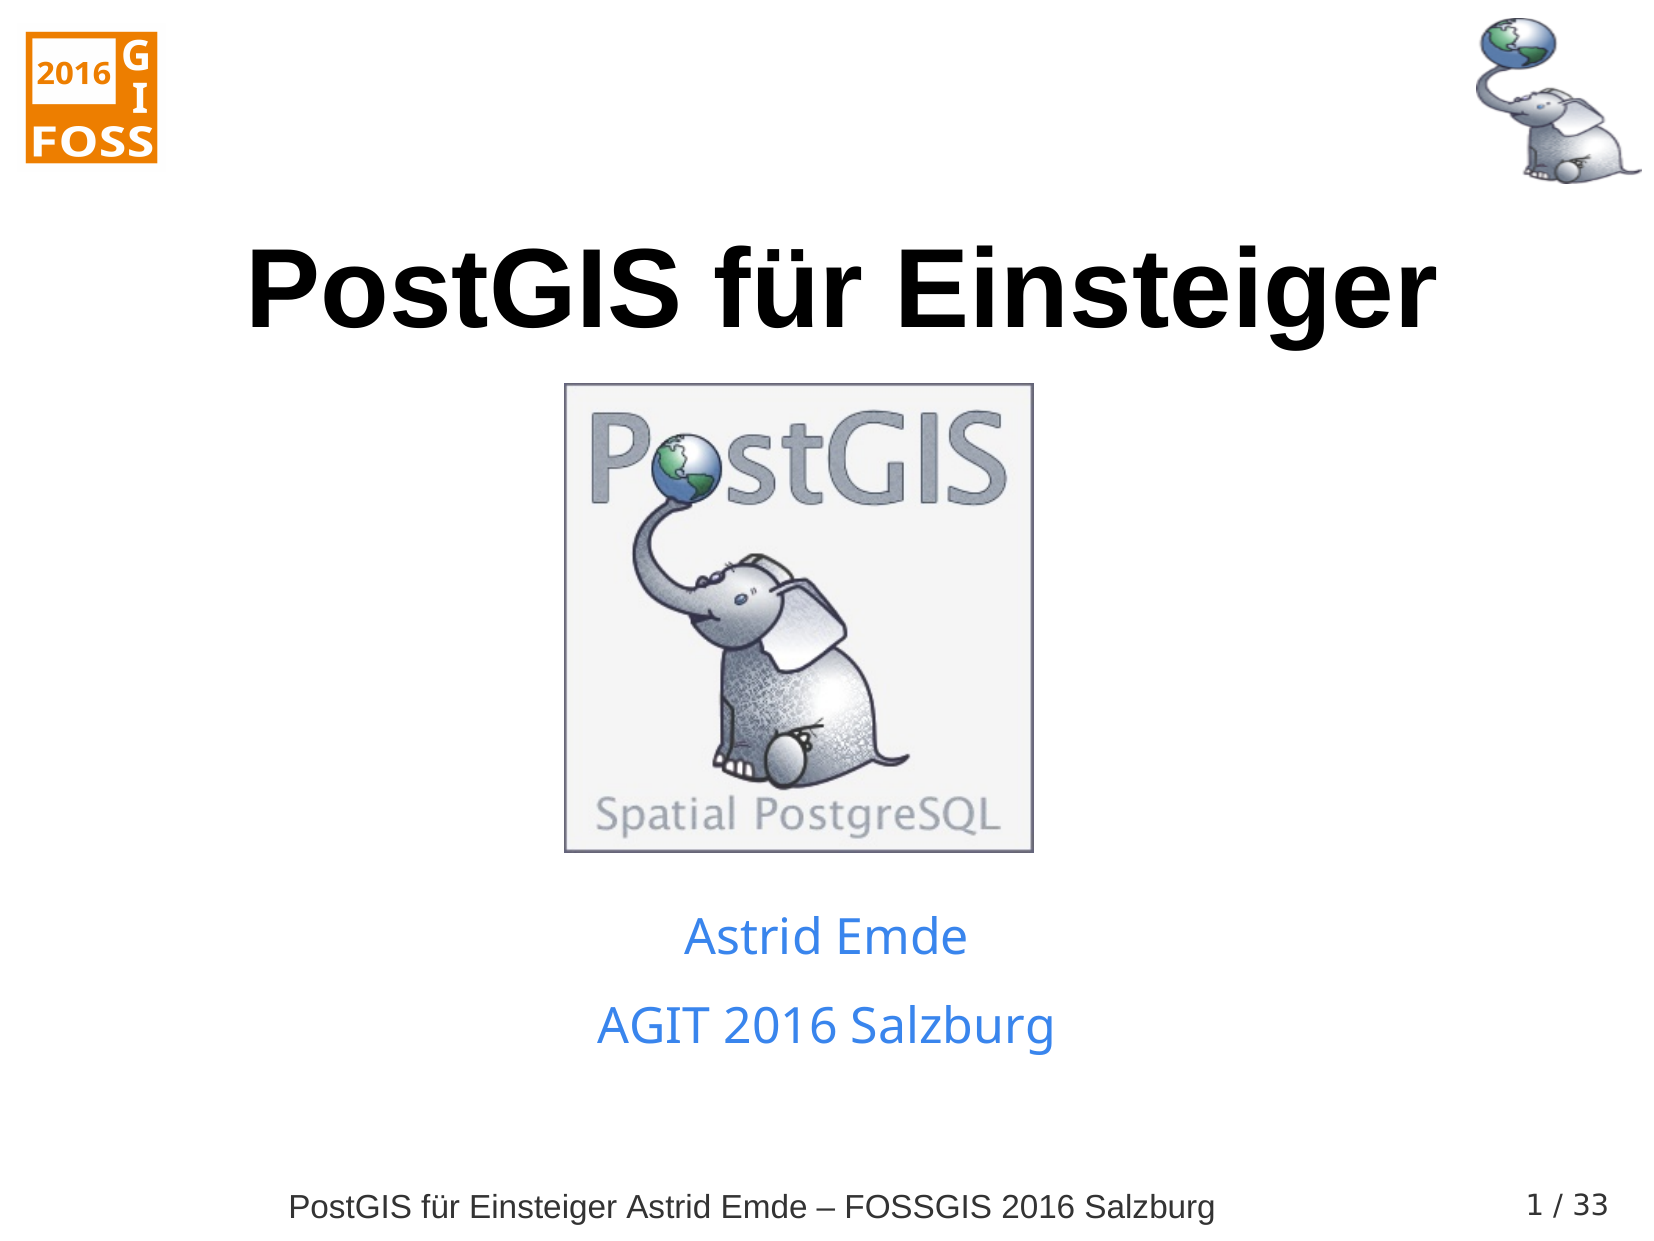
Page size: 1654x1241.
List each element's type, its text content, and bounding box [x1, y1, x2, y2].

text_box PostGIS für Einsteiger Astrid Emde AGIT 2016 Salzburg [118, 218, 1536, 1067]
picture [1476, 18, 1642, 184]
picture [17, 23, 166, 172]
picture [564, 383, 1034, 853]
